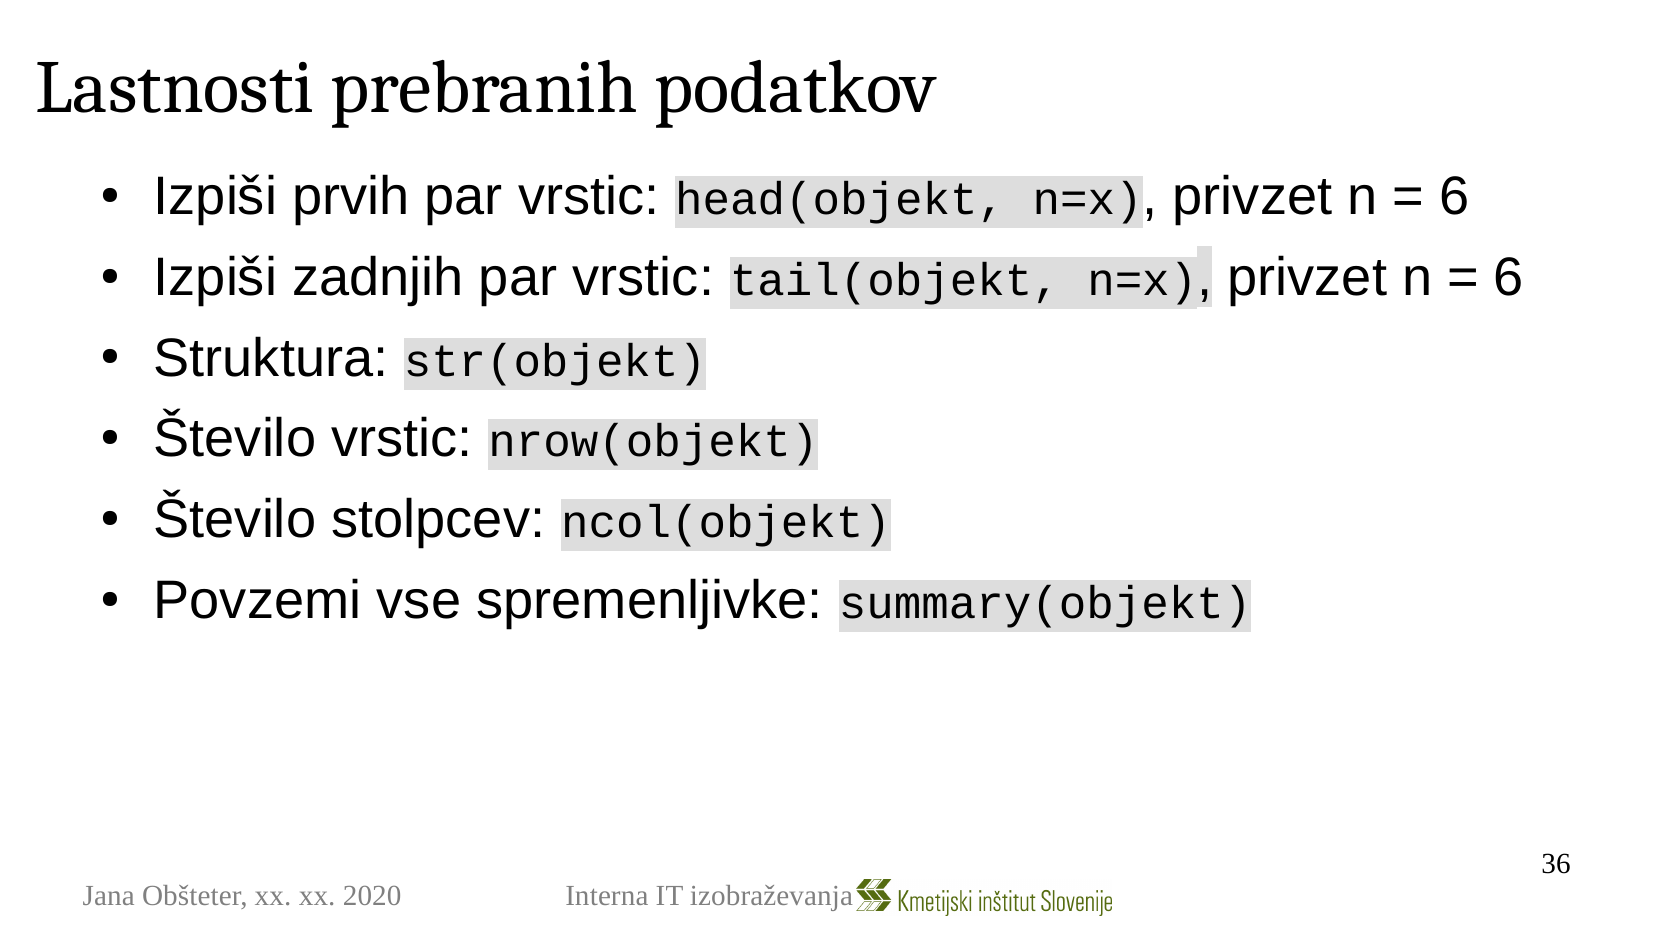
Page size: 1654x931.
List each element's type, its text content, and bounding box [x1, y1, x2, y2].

title Lastnosti prebranih podatkov [35, 21, 1524, 154]
picture [856, 879, 1112, 916]
list Izpiši prvih par vrstic: head(objekt, n=x), privzet n = 6 Izpiši zadnjih par vrstic: tail(objekt, n=x), privzet n = 6 Struktura: str(objekt) Število vrstic: nrow(objekt) Število stolpcev: ncol(objekt) Povzemi vse spremenljivke: summary(objekt) [82, 165, 1642, 827]
